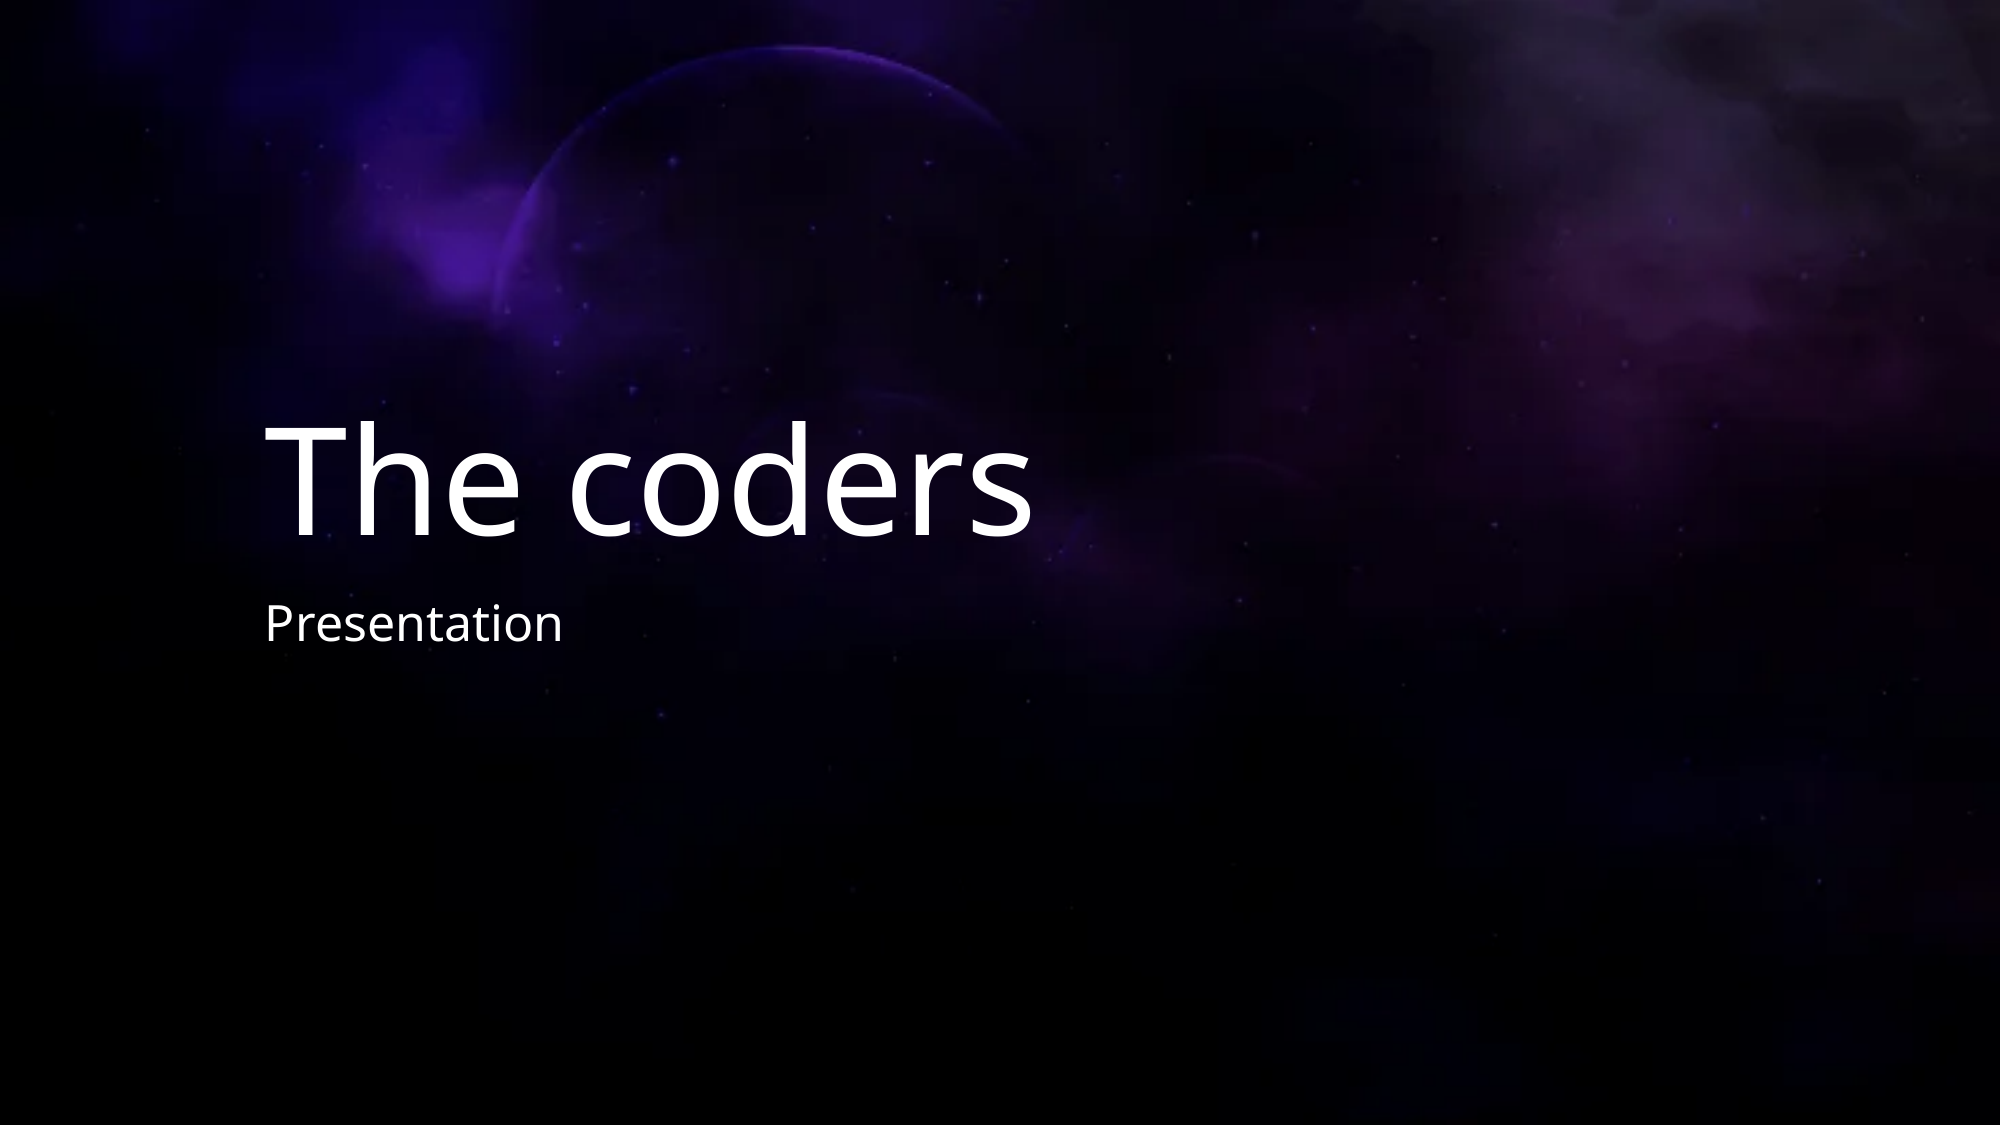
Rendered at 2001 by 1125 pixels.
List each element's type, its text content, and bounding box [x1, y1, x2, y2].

subtitle Presentation [249, 590, 1750, 863]
picture [0, 0, 2000, 1125]
title The coders [249, 184, 1750, 576]
